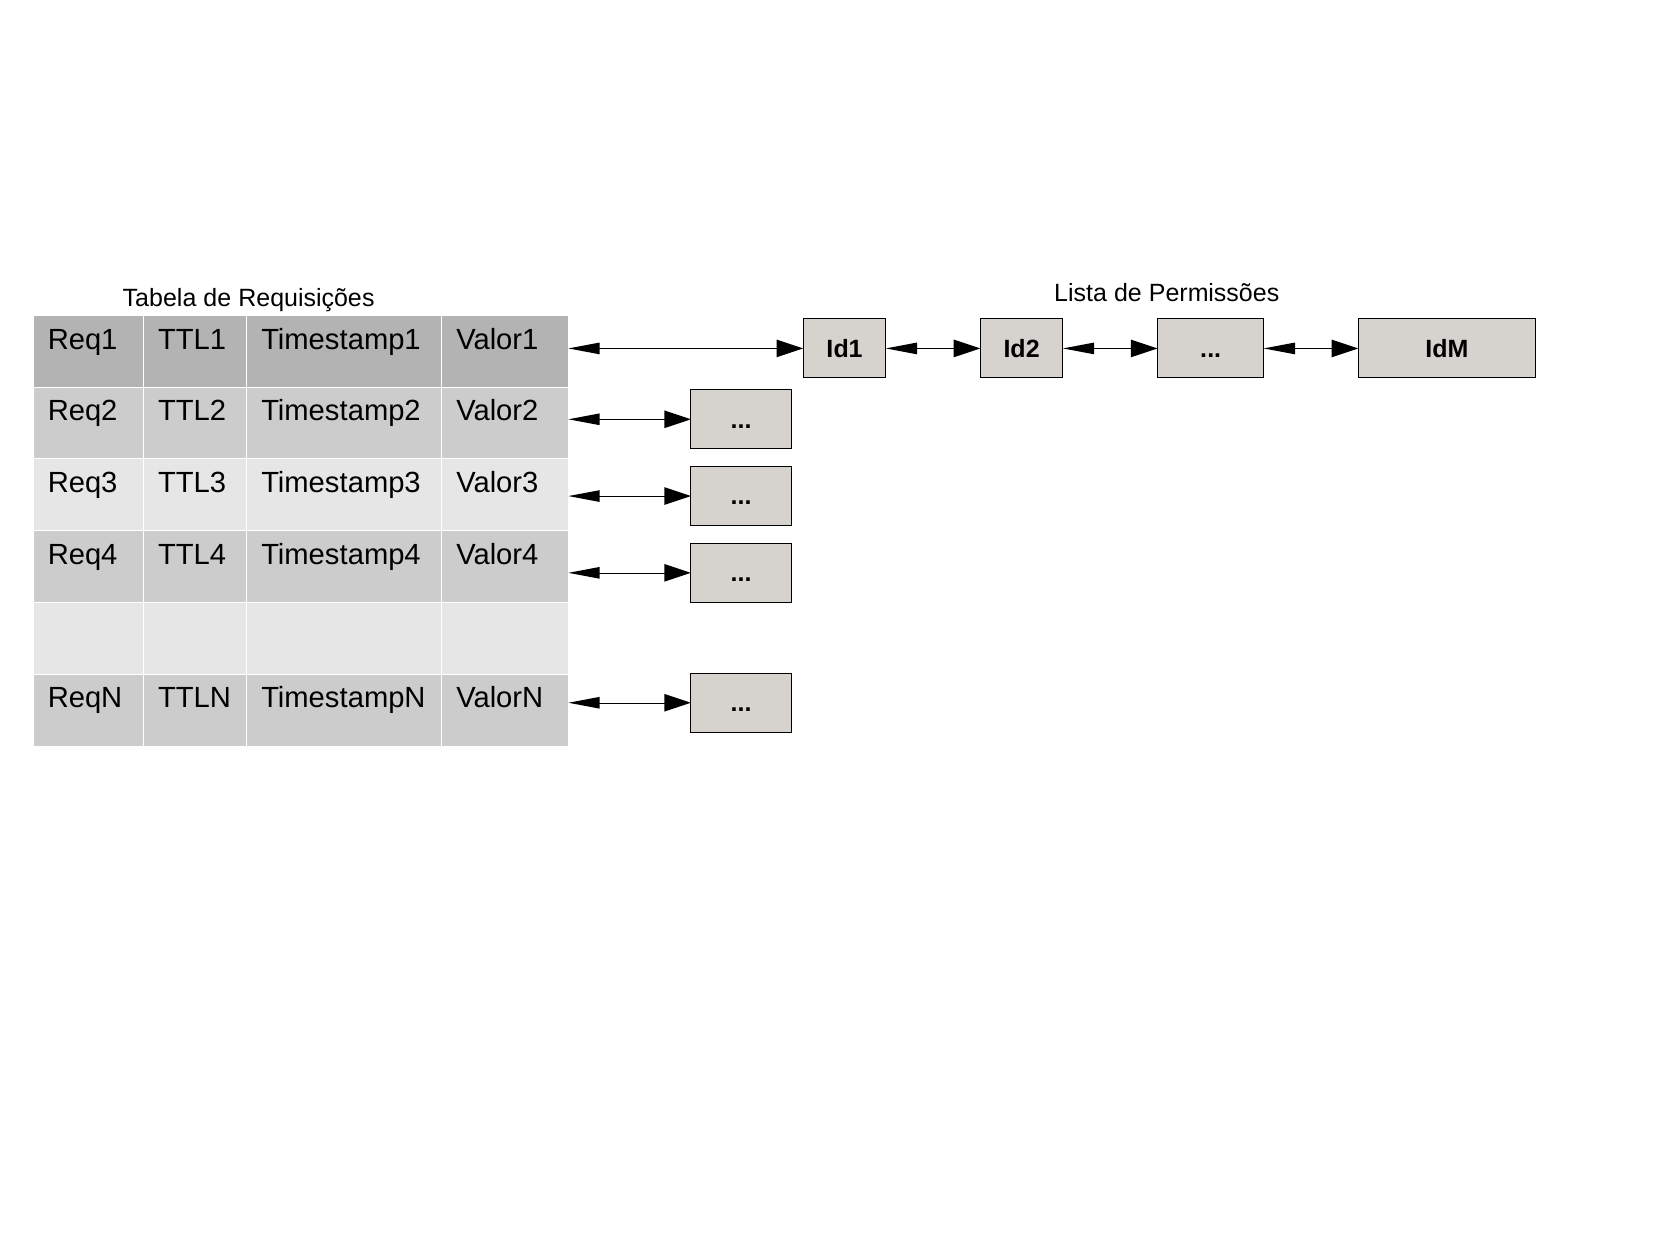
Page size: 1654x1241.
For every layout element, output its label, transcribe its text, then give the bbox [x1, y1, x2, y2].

table_cell Timestamp3 [247, 459, 441, 530]
table_cell Valor4 [442, 531, 568, 602]
text_box Id2 [980, 318, 1063, 378]
table_cell [442, 603, 568, 674]
table_cell TTL2 [144, 388, 246, 458]
table_cell [144, 603, 246, 674]
table_cell Valor2 [442, 388, 568, 458]
table_header Req1 [34, 316, 143, 387]
text_box Lista de Permissões [1039, 271, 1295, 315]
table_cell TimestampN [247, 675, 441, 746]
table_cell [247, 603, 441, 674]
table_cell Valor3 [442, 459, 568, 530]
text_box IdM [1358, 318, 1536, 378]
table_cell TTL4 [144, 531, 246, 602]
table_cell TTLN [144, 675, 246, 746]
text_box ... [690, 389, 792, 449]
table_cell TTL3 [144, 459, 246, 530]
text_box ... [690, 466, 792, 526]
text_box ... [690, 543, 792, 603]
text_box ... [690, 673, 792, 733]
table_cell ReqN [34, 675, 143, 746]
text_box Id1 [803, 318, 886, 378]
table_cell Timestamp2 [247, 388, 441, 458]
table_cell Req3 [34, 459, 143, 530]
table_cell Timestamp4 [247, 531, 441, 602]
table_cell [34, 603, 143, 674]
table_header Timestamp1 [247, 316, 441, 387]
text_box Tabela de Requisições [107, 276, 390, 319]
table_cell Req2 [34, 388, 143, 458]
table_cell ValorN [442, 675, 568, 746]
table_cell Req4 [34, 531, 143, 602]
text_box ... [1157, 318, 1264, 378]
table_header TTL1 [144, 319, 246, 387]
table_header Valor1 [442, 316, 568, 387]
